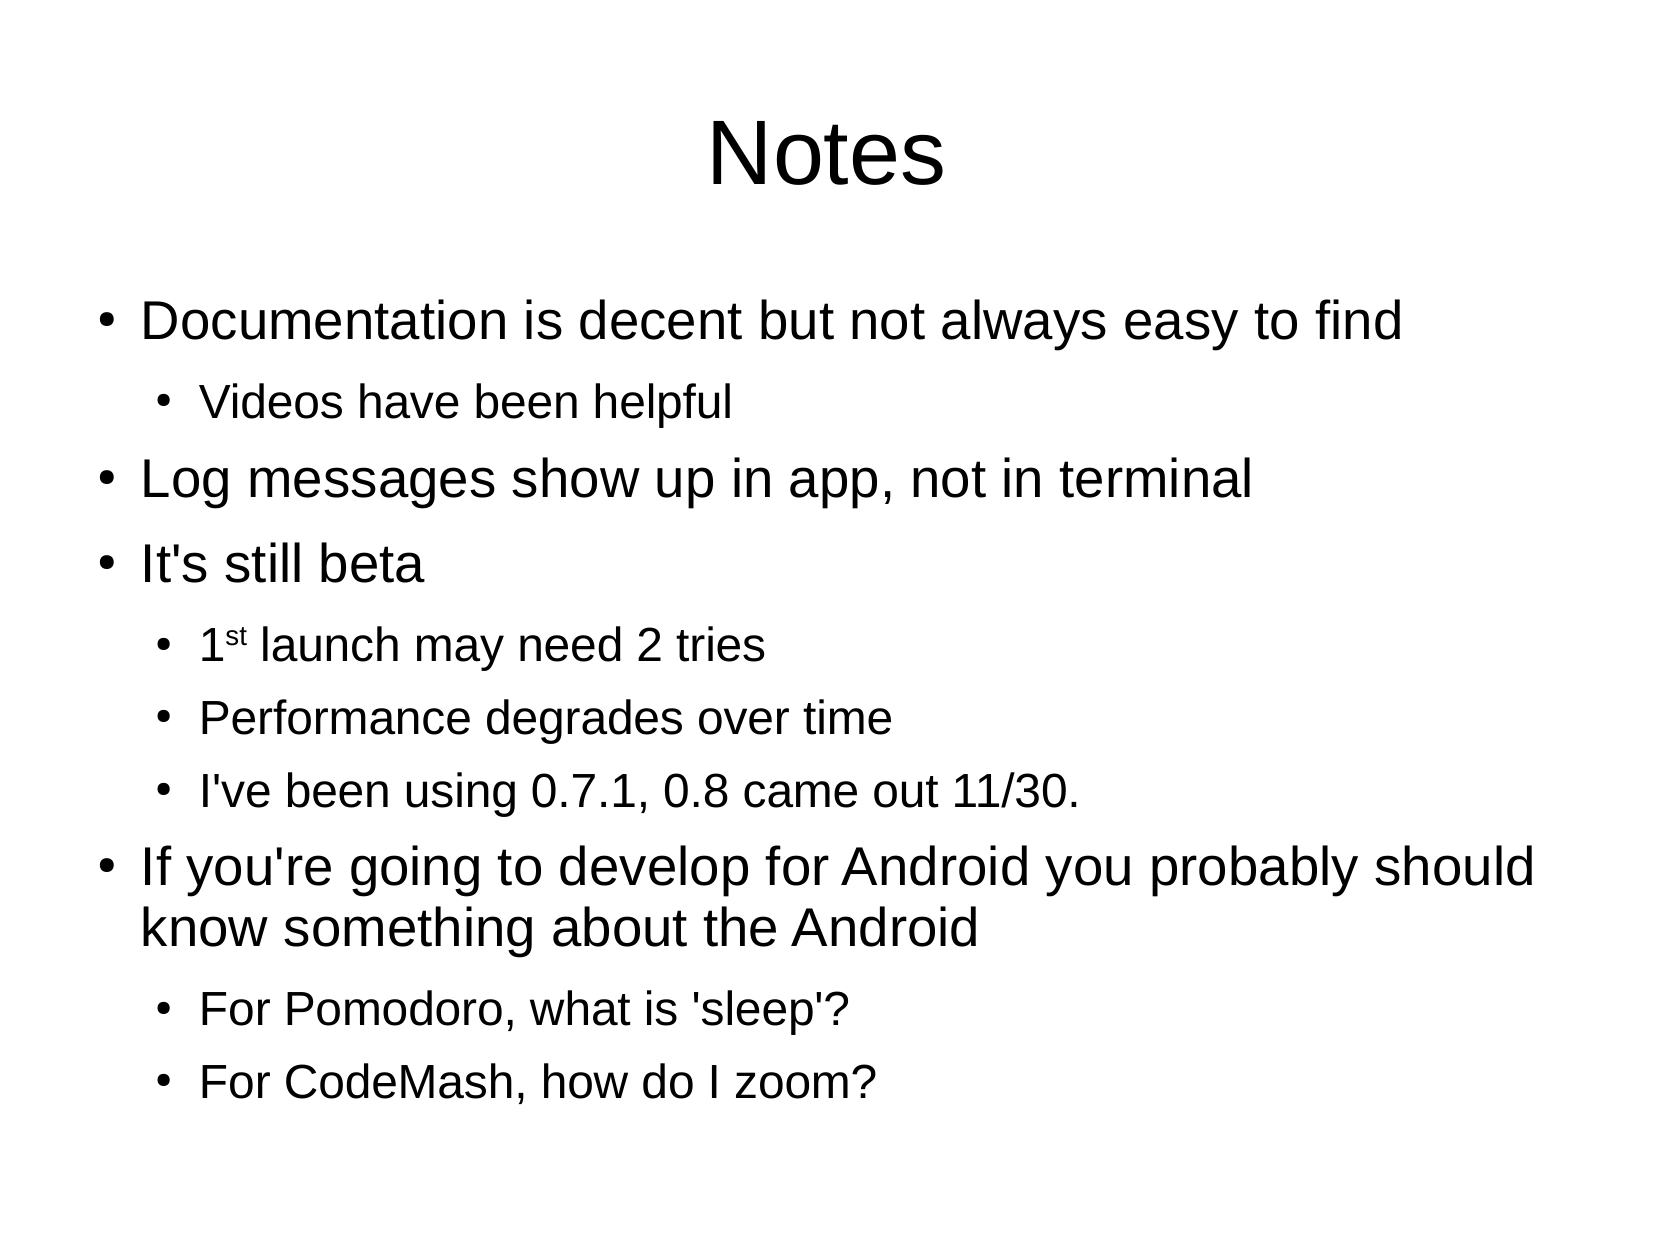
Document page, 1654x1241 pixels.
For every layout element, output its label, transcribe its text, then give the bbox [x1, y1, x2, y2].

title Notes [82, 49, 1571, 257]
list Documentation is decent but not always easy to find Videos have been helpful Log messages show up in app, not in terminal It's still beta 1st launch may need 2 tries Performance degrades over time I've been using 0.7.1, 0.8 came out 11/30. If you're going to develop for Android you probably should know something about the Android For Pomodoro, what is 'sleep'? For CodeMash, how do I zoom? [82, 290, 1571, 1109]
